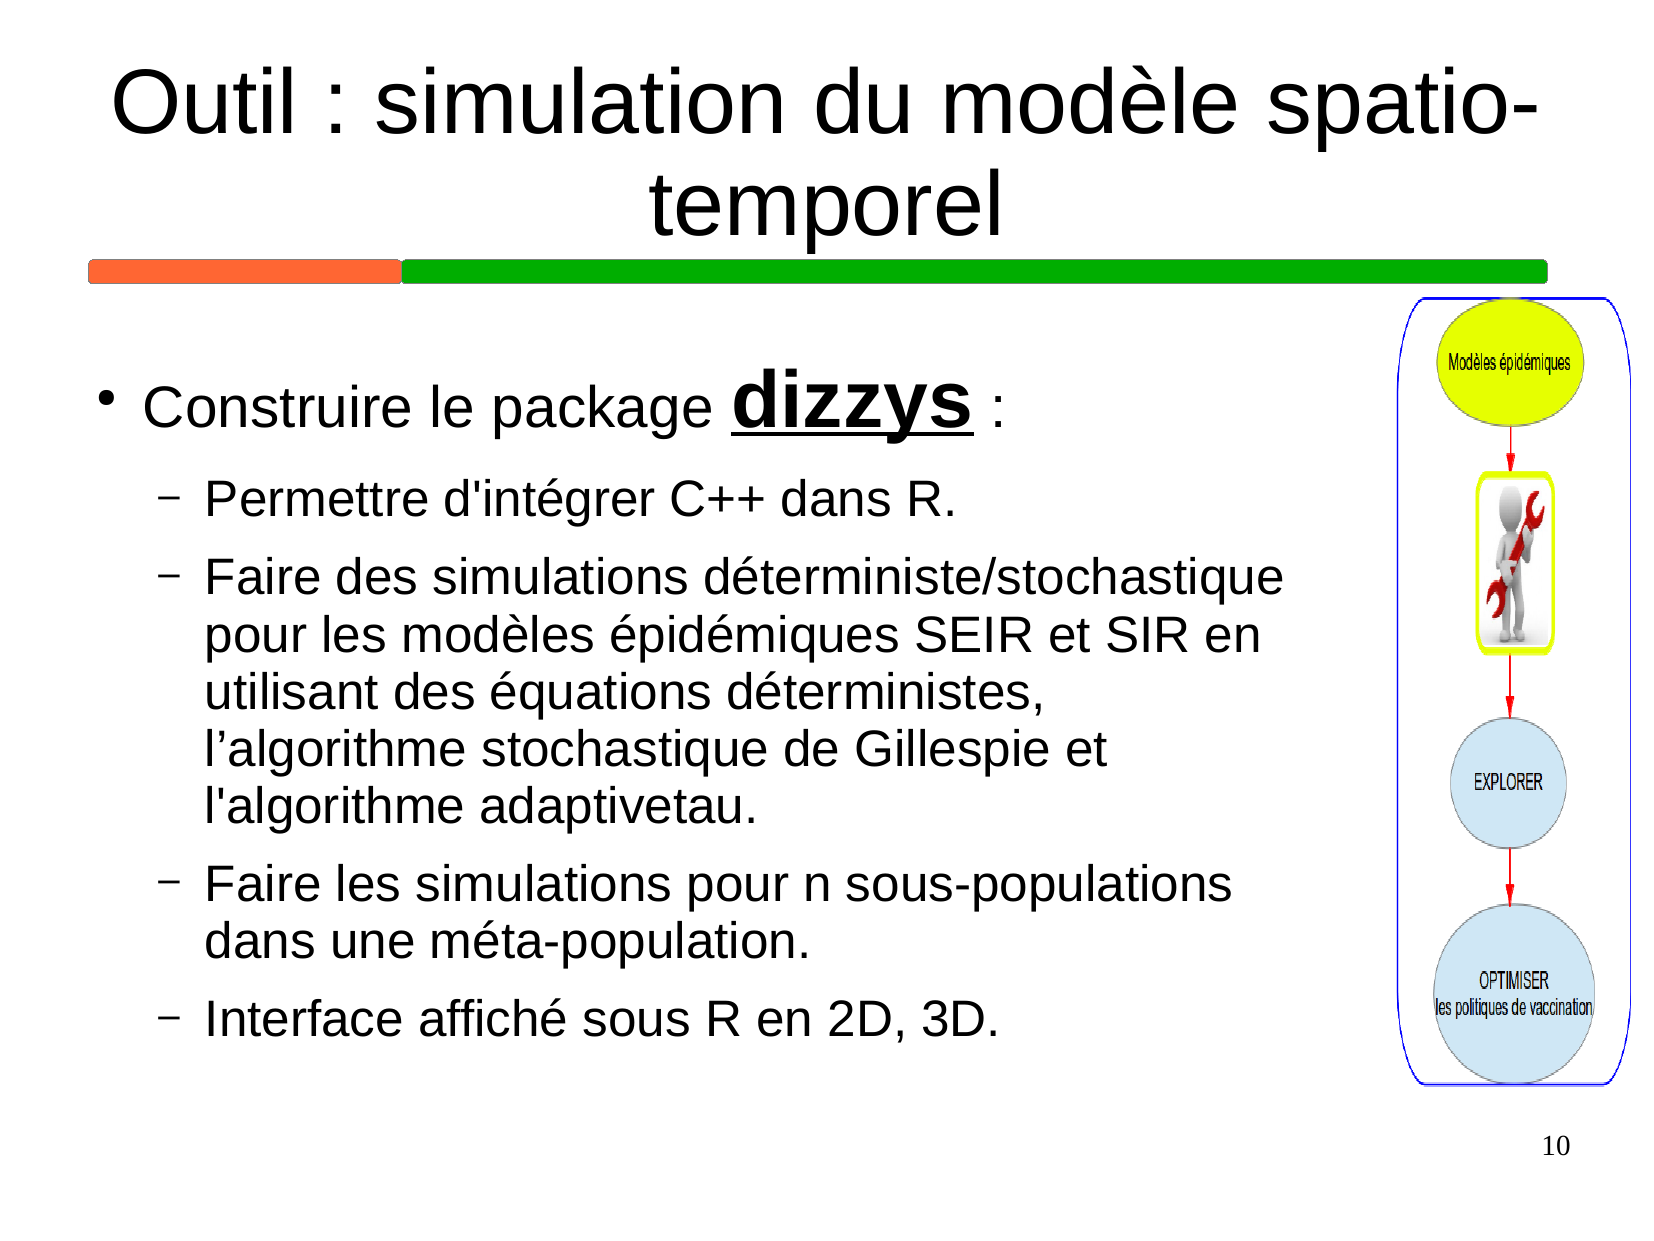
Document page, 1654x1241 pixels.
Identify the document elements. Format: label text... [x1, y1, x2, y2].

title Outil : simulation du modèle spatio-temporel [82, 49, 1571, 257]
picture [1393, 295, 1634, 1087]
list Construire le package dizzys : Permettre d'intégrer C++ dans R. Faire des simulations déterministe/stochastique pour les modèles épidémiques SEIR et SIR en utilisant des équations déterministes, l’algorithme stochastique de Gillespie et l'algorithme adaptivetau. Faire les simulations pour n sous-populations dans une méta-population. Interface affiché sous R en 2D, 3D. [80, 354, 1288, 1074]
text_box [88, 259, 1548, 284]
